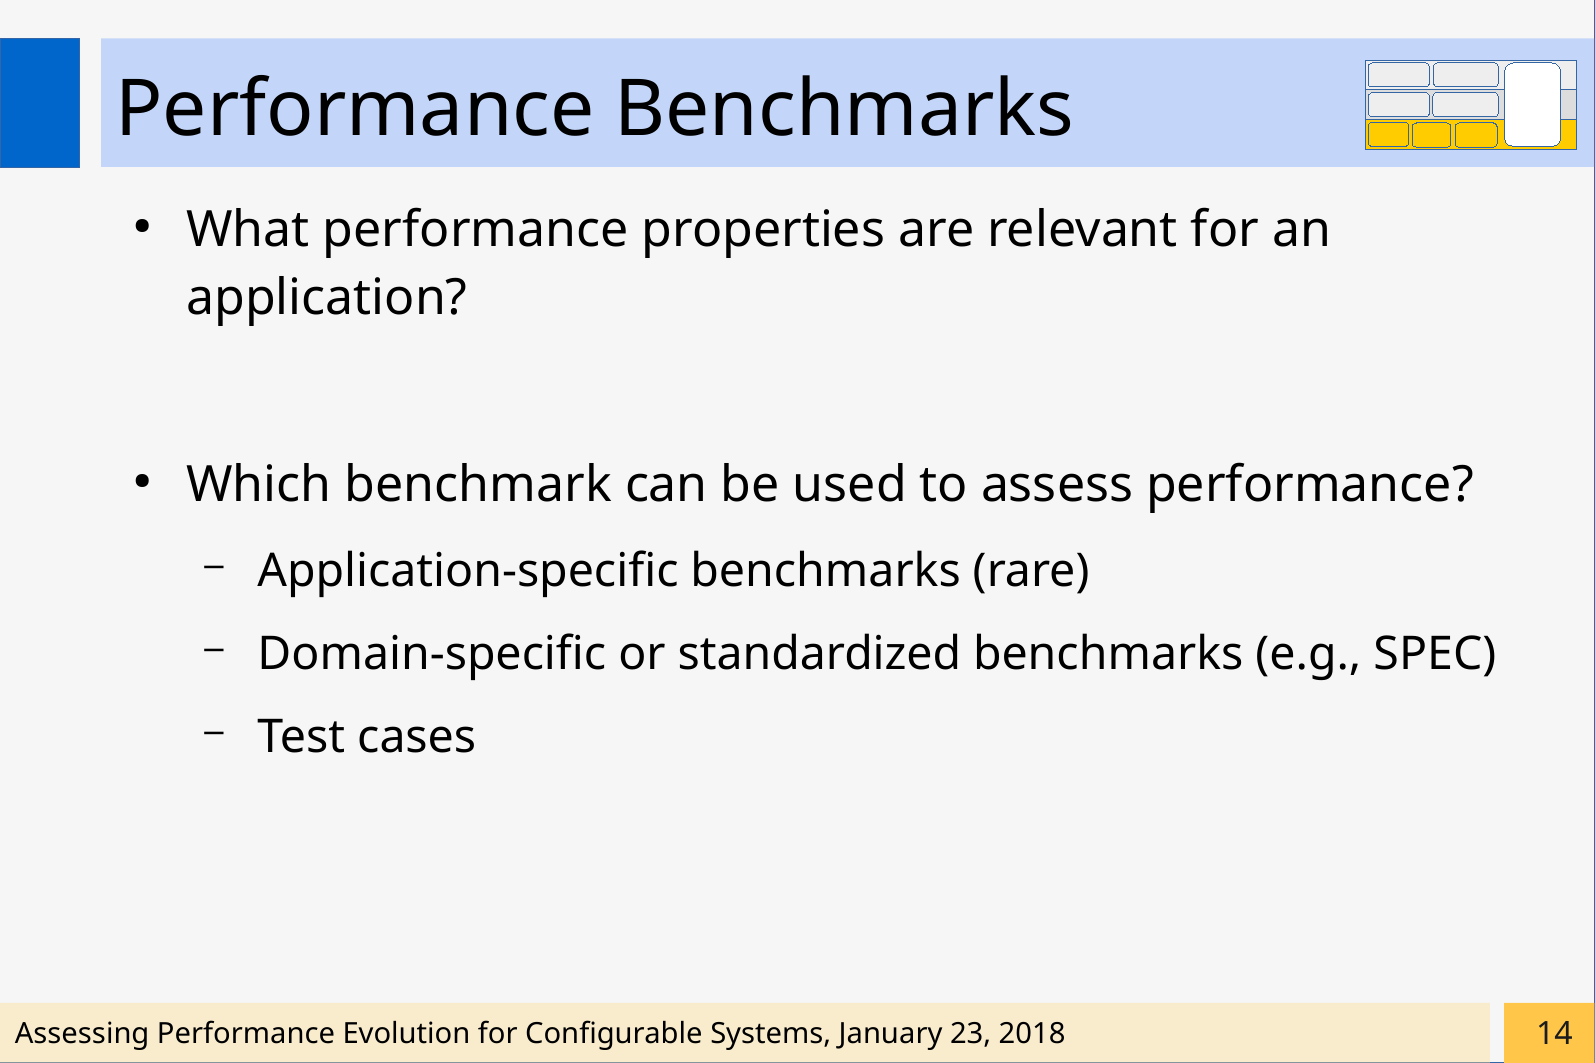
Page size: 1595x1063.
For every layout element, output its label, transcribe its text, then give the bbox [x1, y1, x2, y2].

text_box [1365, 60, 1577, 150]
list What performance properties are relevant for an application? Which benchmark can be used to assess performance? Application-specific benchmarks (rare) Domain-specific or standardized benchmarks (e.g., SPEC) Test cases [115, 192, 1515, 978]
title Performance Benchmarks [115, 42, 1515, 168]
